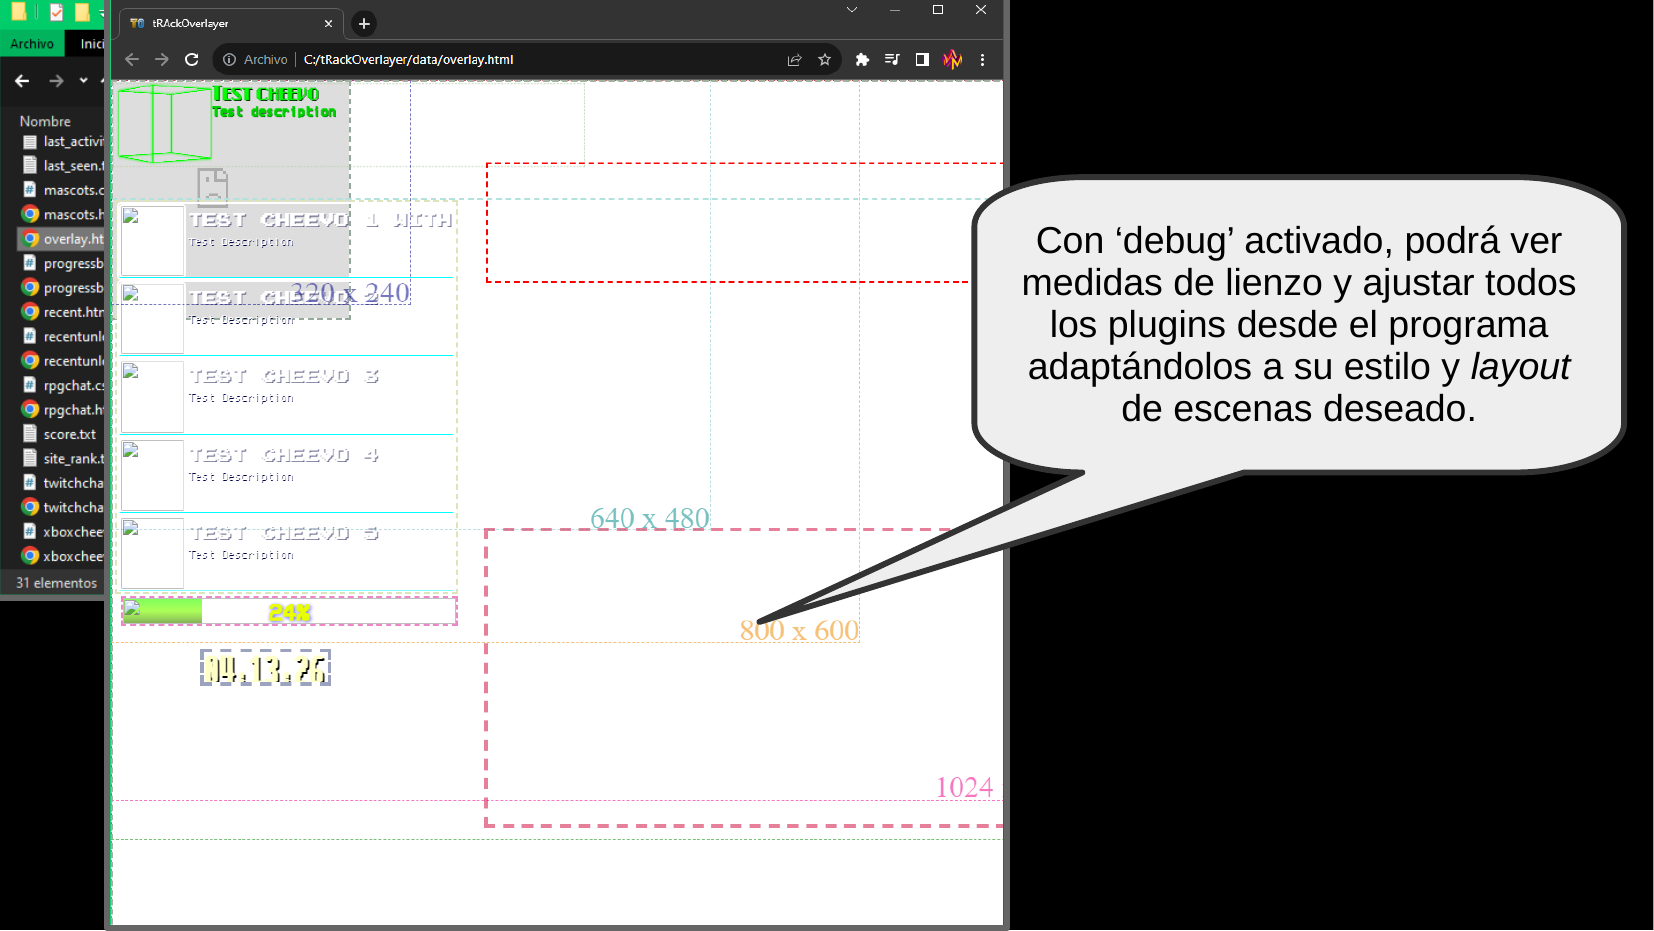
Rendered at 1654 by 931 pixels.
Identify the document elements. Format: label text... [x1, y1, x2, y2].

picture [0, 0, 104, 596]
text_box Con ‘debug’ activado, podrá ver medidas de lienzo y ajustar todos los plugins desde el programa adaptándolos a su estilo y layout de escenas deseado. [759, 177, 1625, 622]
picture [110, 0, 1004, 926]
